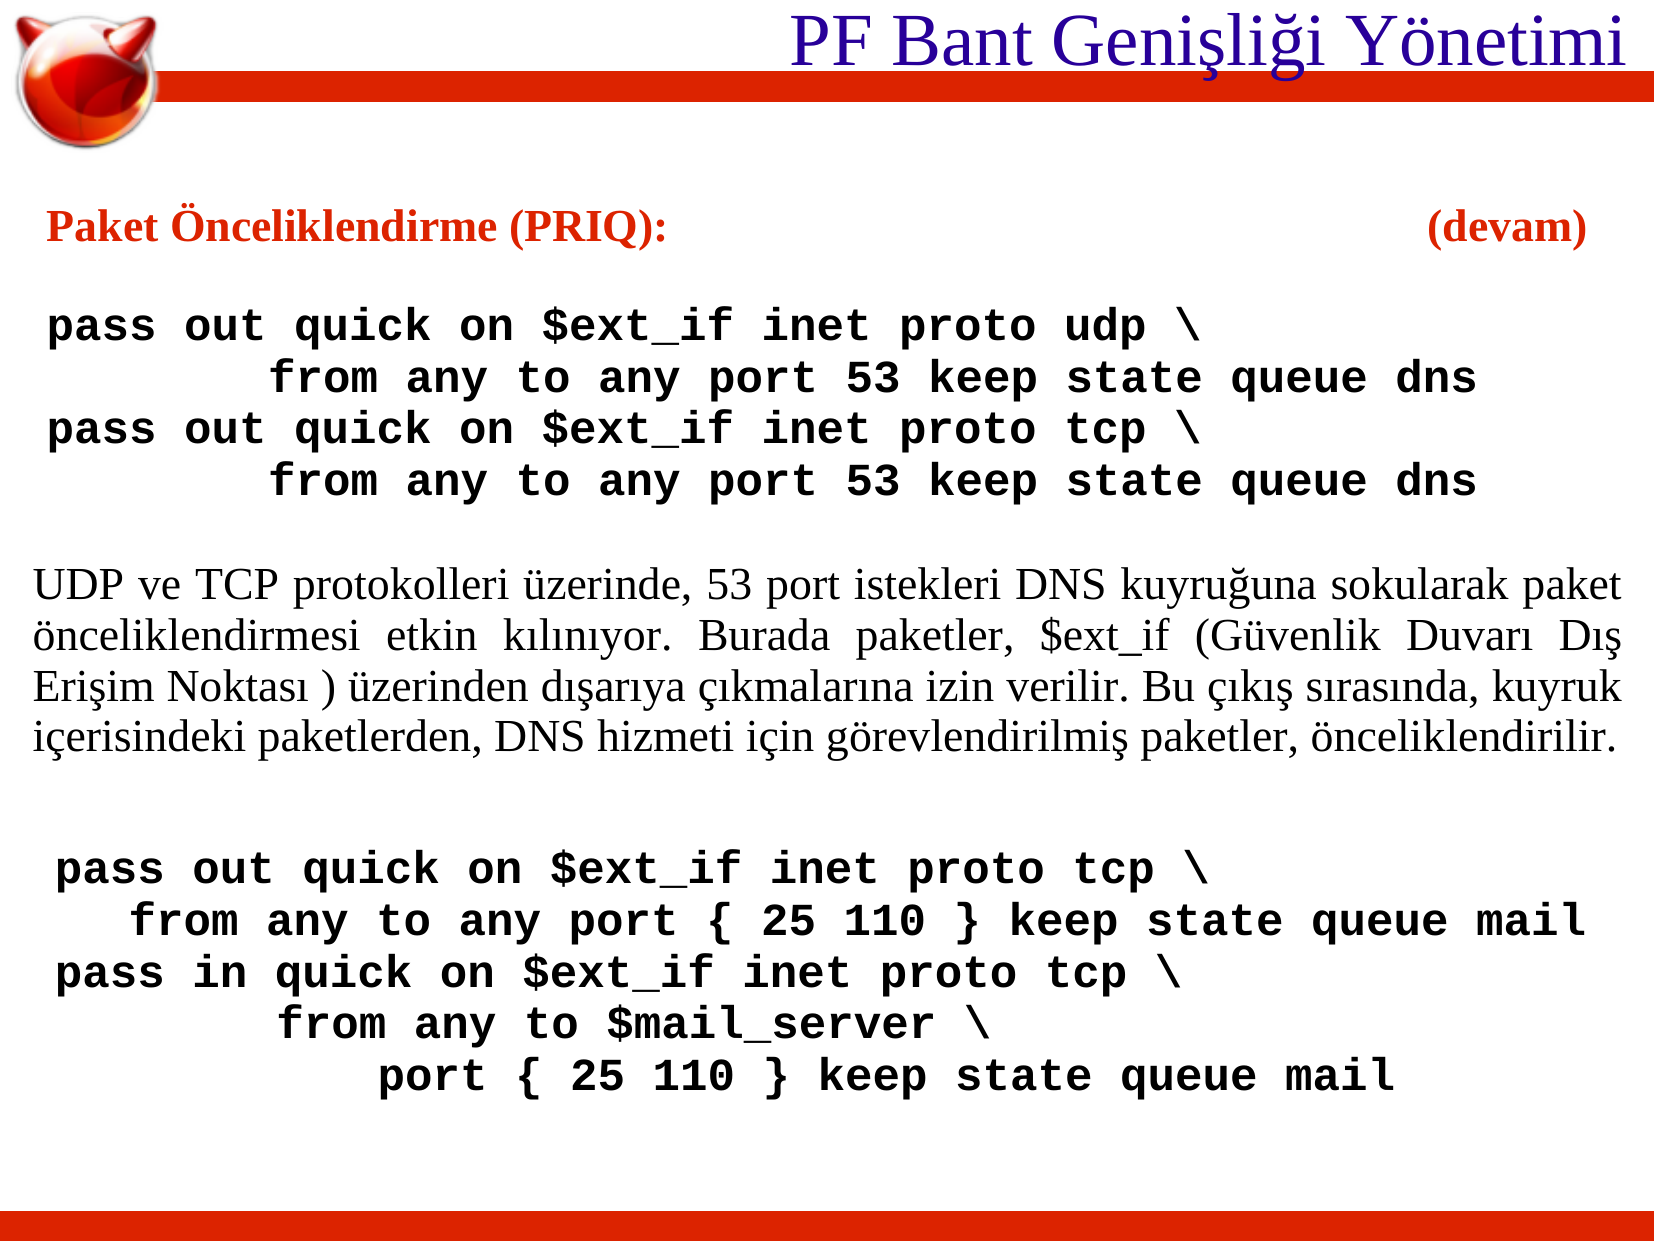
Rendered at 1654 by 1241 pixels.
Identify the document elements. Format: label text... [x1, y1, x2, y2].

text_box pass out quick on $ext_if inet proto tcp \ from any to any port { 25 110 } keep state queue mail pass in quick on $ext_if inet proto tcp \ from any to $mail_server \ port { 25 110 } keep state queue mail [54, 845, 1606, 1105]
picture [10, 11, 165, 153]
text_box [0, 1211, 1654, 1241]
text_box UDP ve TCP protokolleri üzerinde, 53 port istekleri DNS kuyruğuna sokularak paket önceliklendirmesi etkin kılınıyor. Burada paketler, $ext_if (Güvenlik Duvarı Dış Erişim Noktası ) üzerinden dışarıya çıkmalarına izin verilir. Bu çıkış sırasında, kuyruk içerisindeki paketlerden, DNS hizmeti için görevlendirilmiş paketler, önceliklendirilir. [32, 558, 1624, 764]
text_box PF Bant Genişliği Yönetimi [714, 0, 1648, 83]
text_box Paket Önceliklendirme (PRIQ): (devam) pass out quick on $ext_if inet proto udp \ from any to any port 53 keep state queue dns pass out quick on $ext_if inet proto tcp \ from any to any port 53 keep state queue dns [46, 201, 1600, 511]
text_box [165, 71, 1654, 102]
